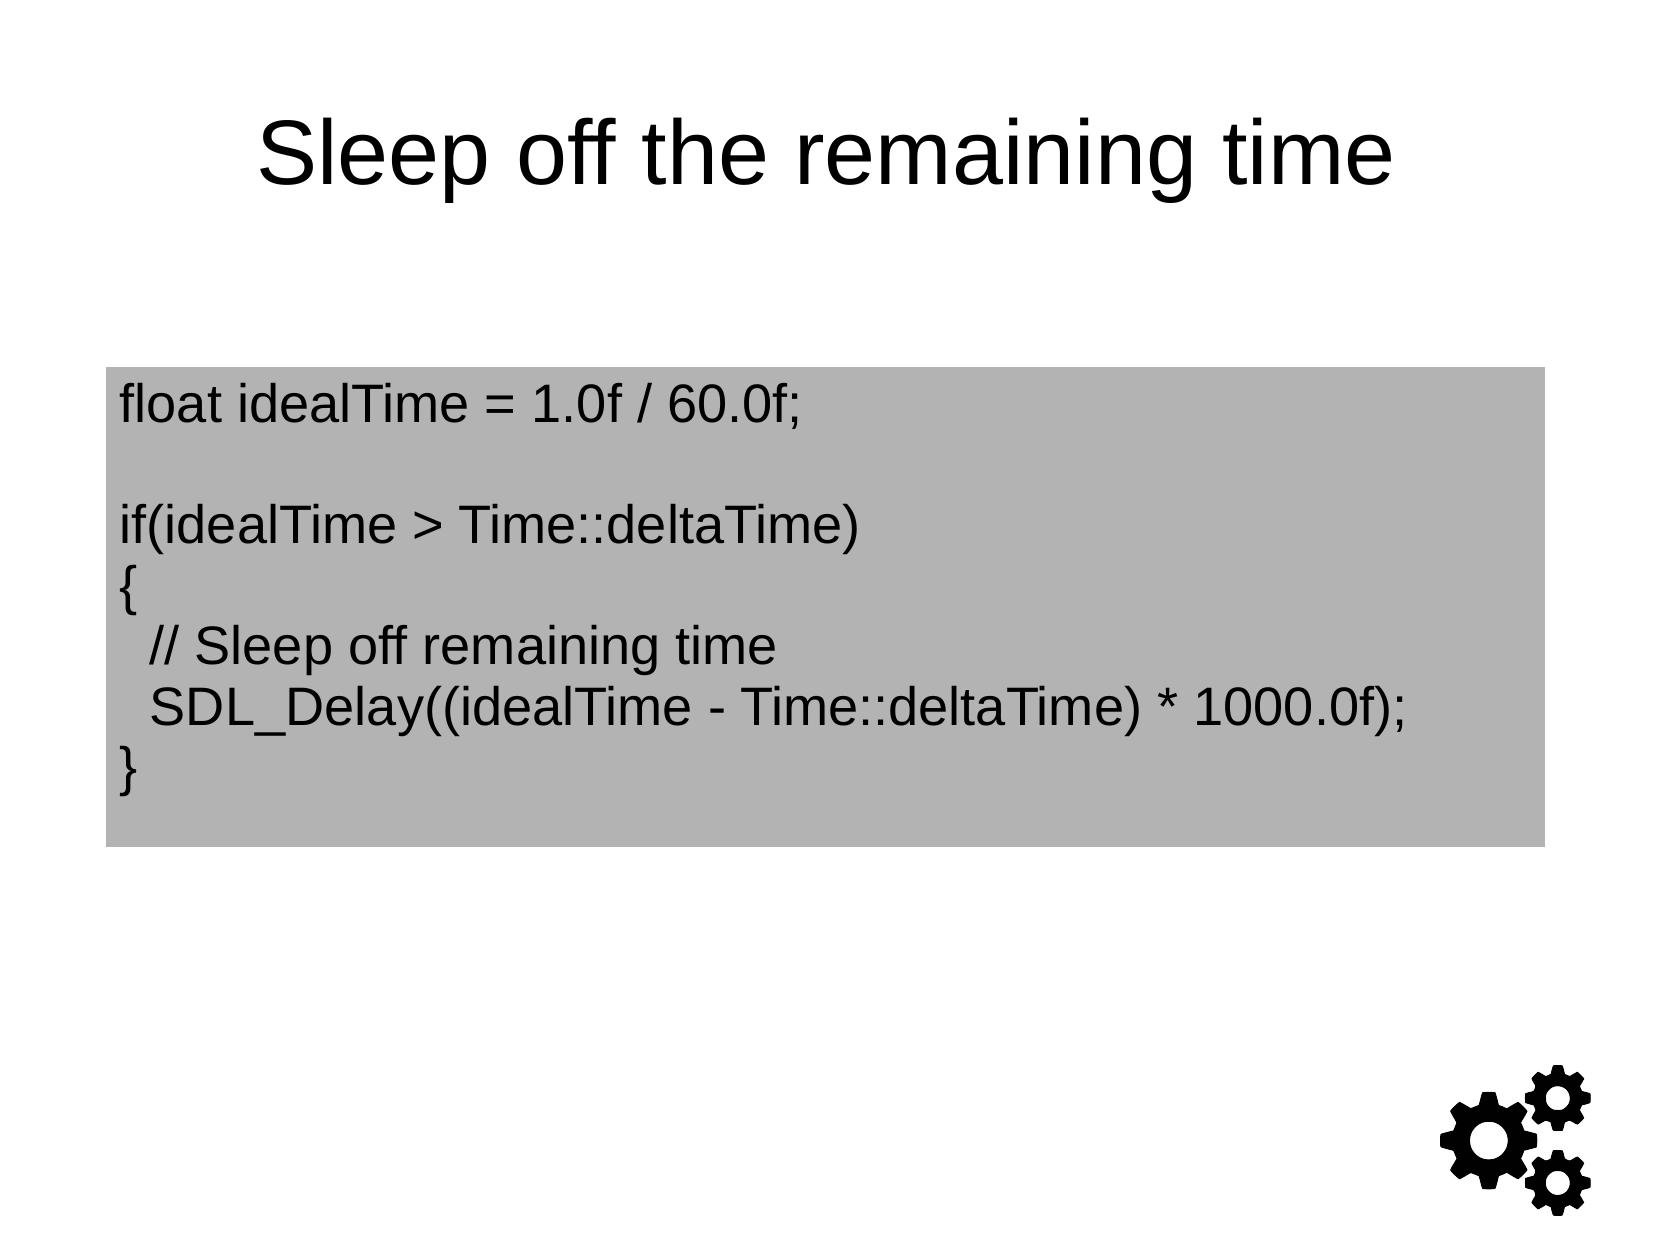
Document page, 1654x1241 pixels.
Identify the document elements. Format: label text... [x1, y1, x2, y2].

table_header float idealTime = 1.0f / 60.0f; if(idealTime > Time::deltaTime) { // Sleep off remaining time SDL_Delay((idealTime - Time::deltaTime) * 1000.0f); } [106, 367, 1545, 847]
title Sleep off the remaining time [82, 49, 1571, 257]
picture [1440, 1065, 1591, 1216]
